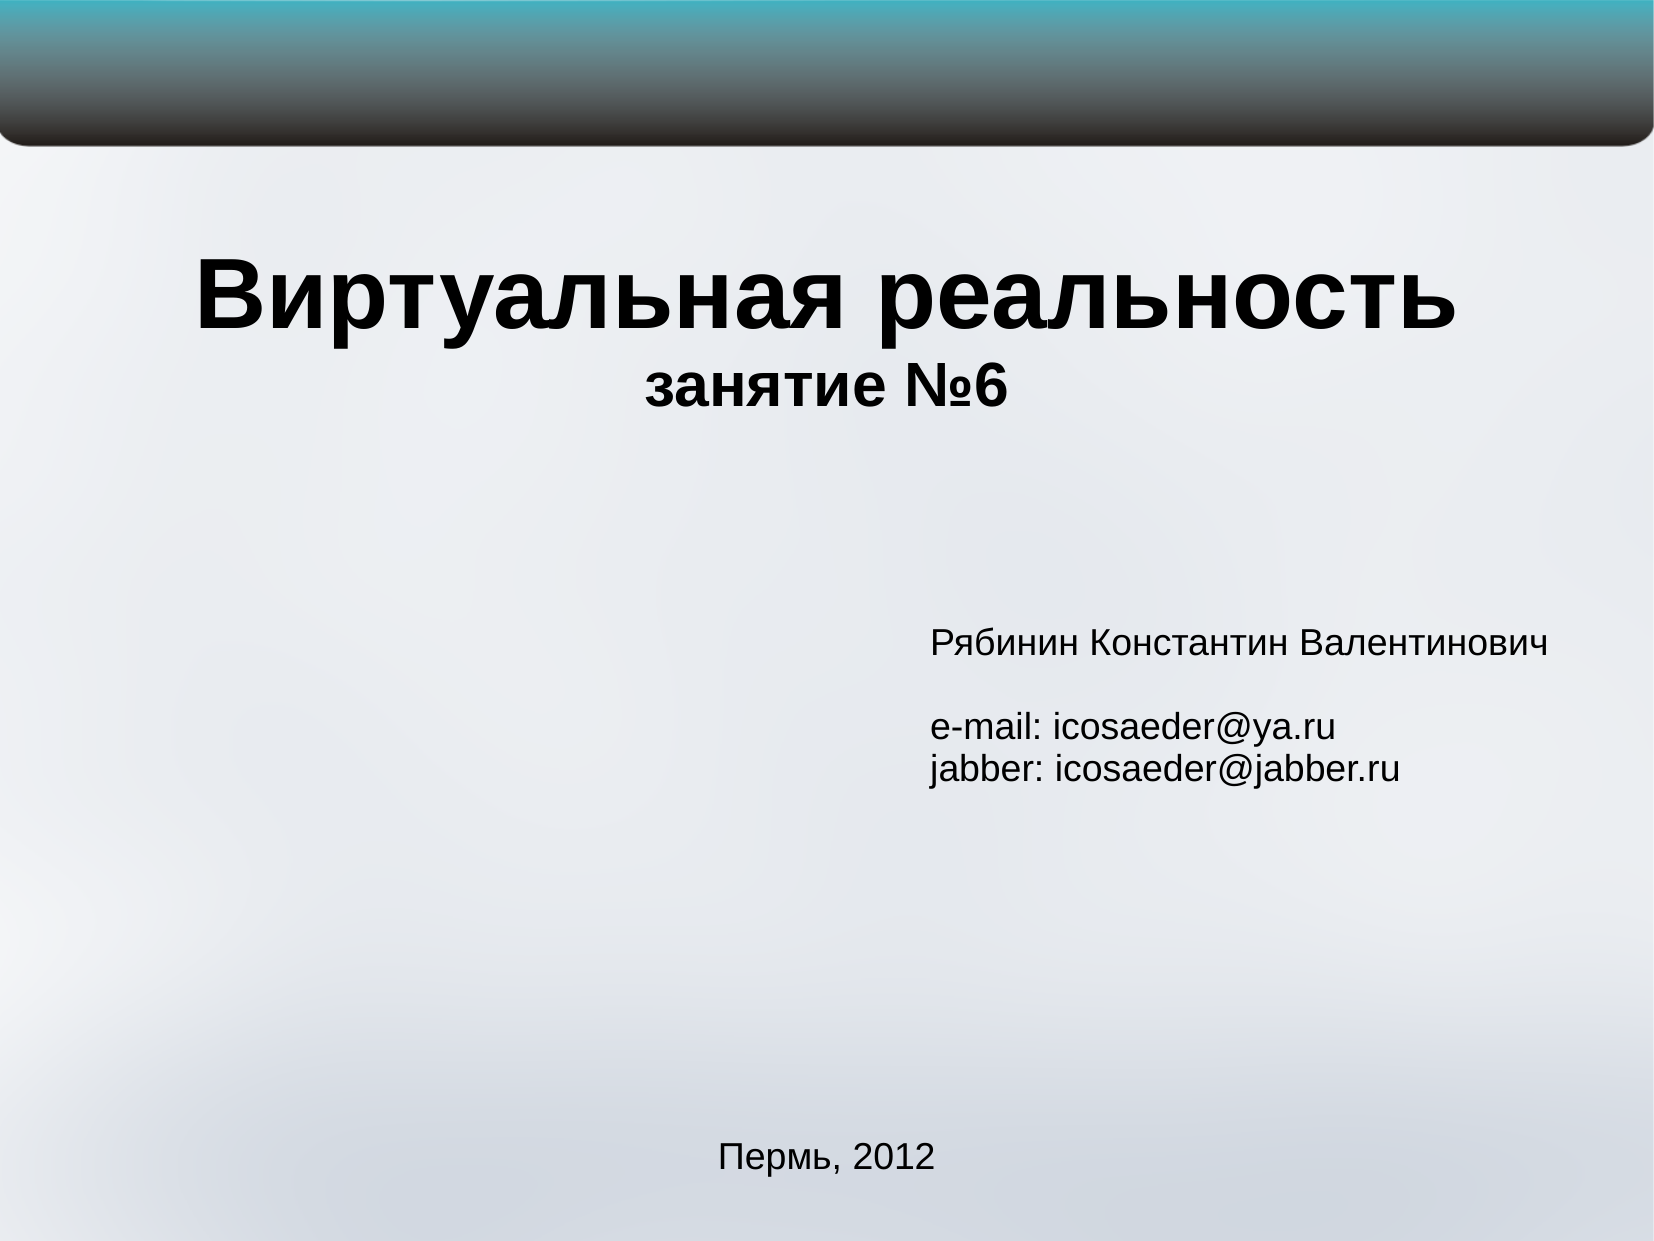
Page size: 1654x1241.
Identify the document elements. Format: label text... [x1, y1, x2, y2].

picture [0, 0, 1654, 1241]
text_box Рябинин Константин Валентинович e-mail: icosaeder@ya.ru jabber: icosaeder@jabber.ru [915, 614, 1595, 797]
text_box Виртуальная реальность занятие №6 [147, 230, 1506, 427]
text_box Пермь, 2012 [590, 1127, 1063, 1185]
